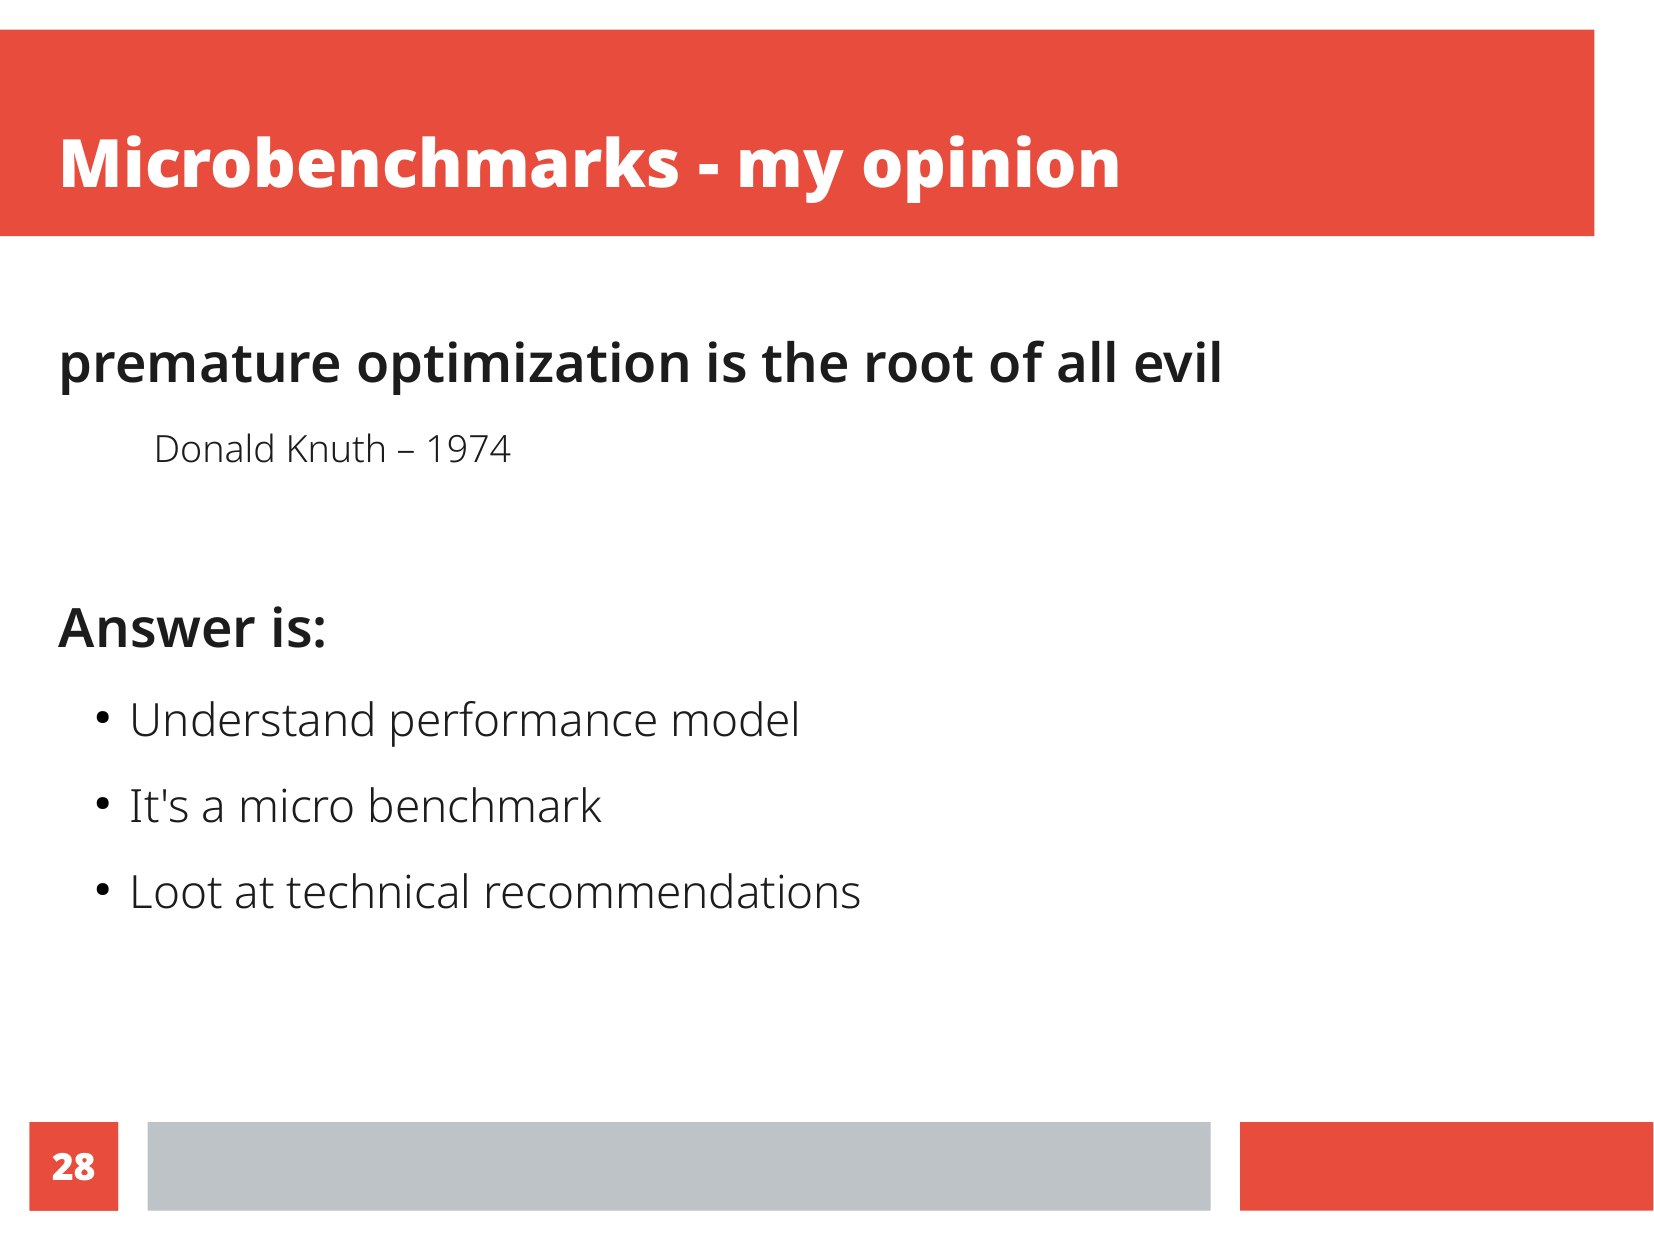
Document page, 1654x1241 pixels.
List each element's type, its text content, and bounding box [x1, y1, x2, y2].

list premature optimization is the root of all evil Donald Knuth – 1974 Answer is: Understand performance model It's a micro benchmark Loot at technical recommendations [59, 324, 1565, 1093]
title Microbenchmarks - my opinion [59, 59, 1595, 207]
